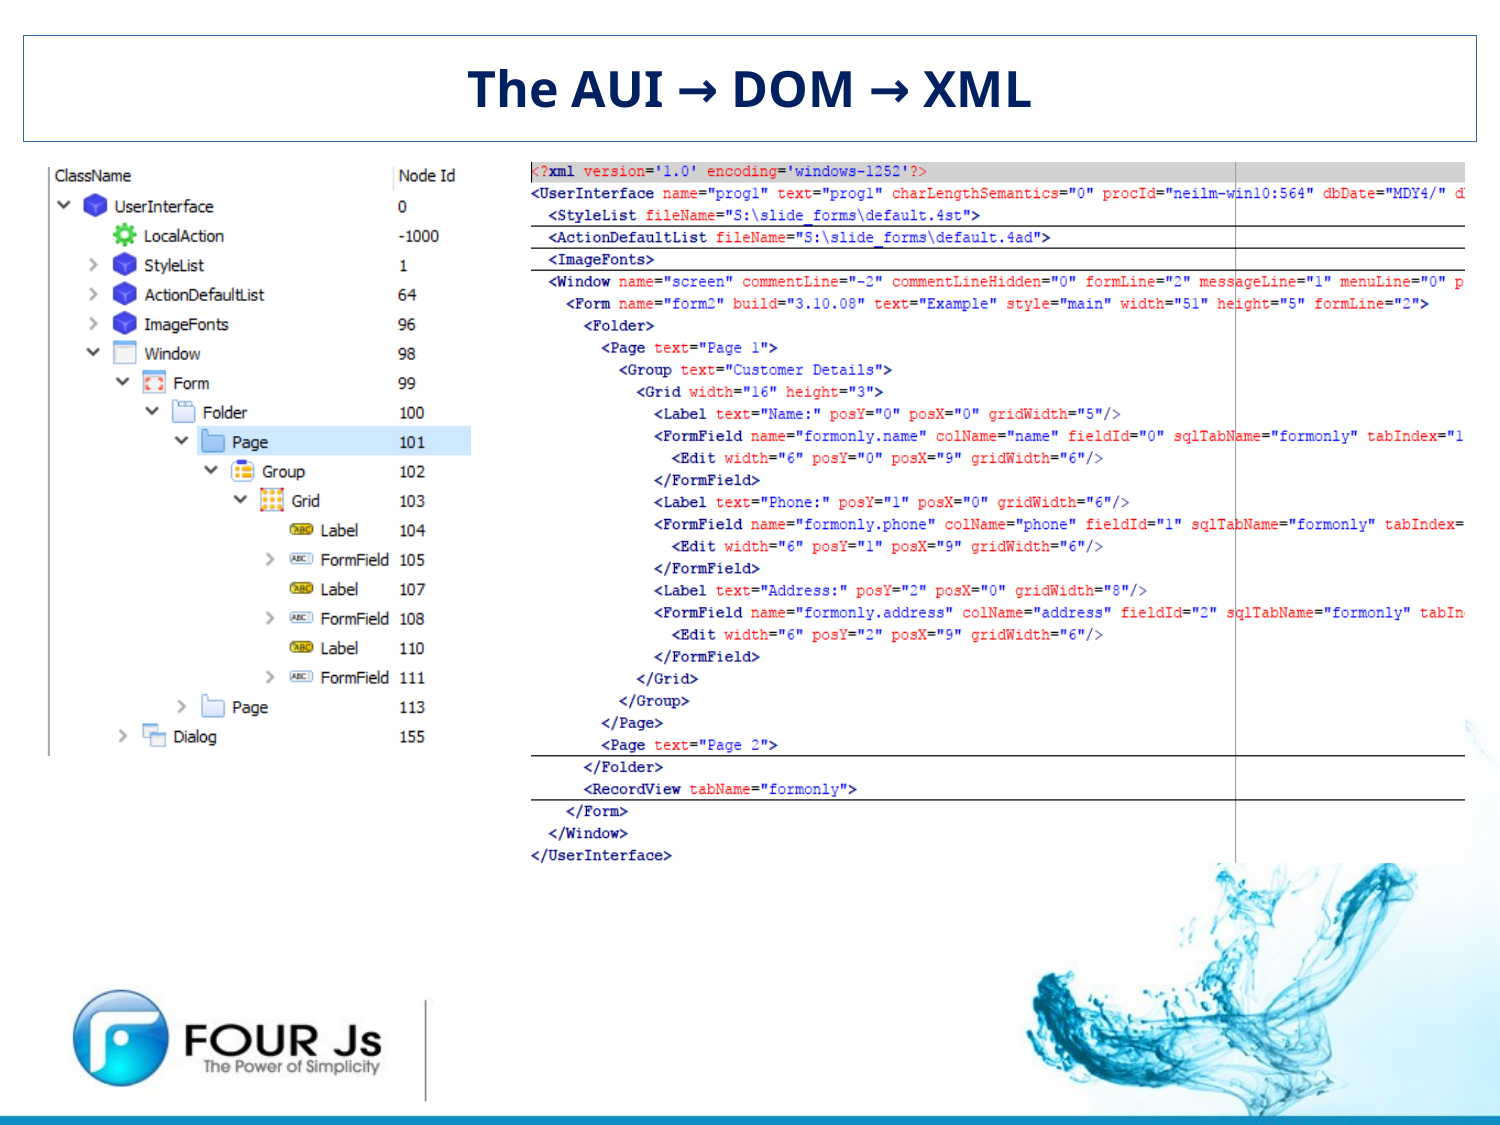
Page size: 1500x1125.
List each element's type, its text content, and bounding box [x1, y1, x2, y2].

picture [0, 0, 1500, 1122]
title The AUI → DOM → XML [23, 35, 1477, 142]
